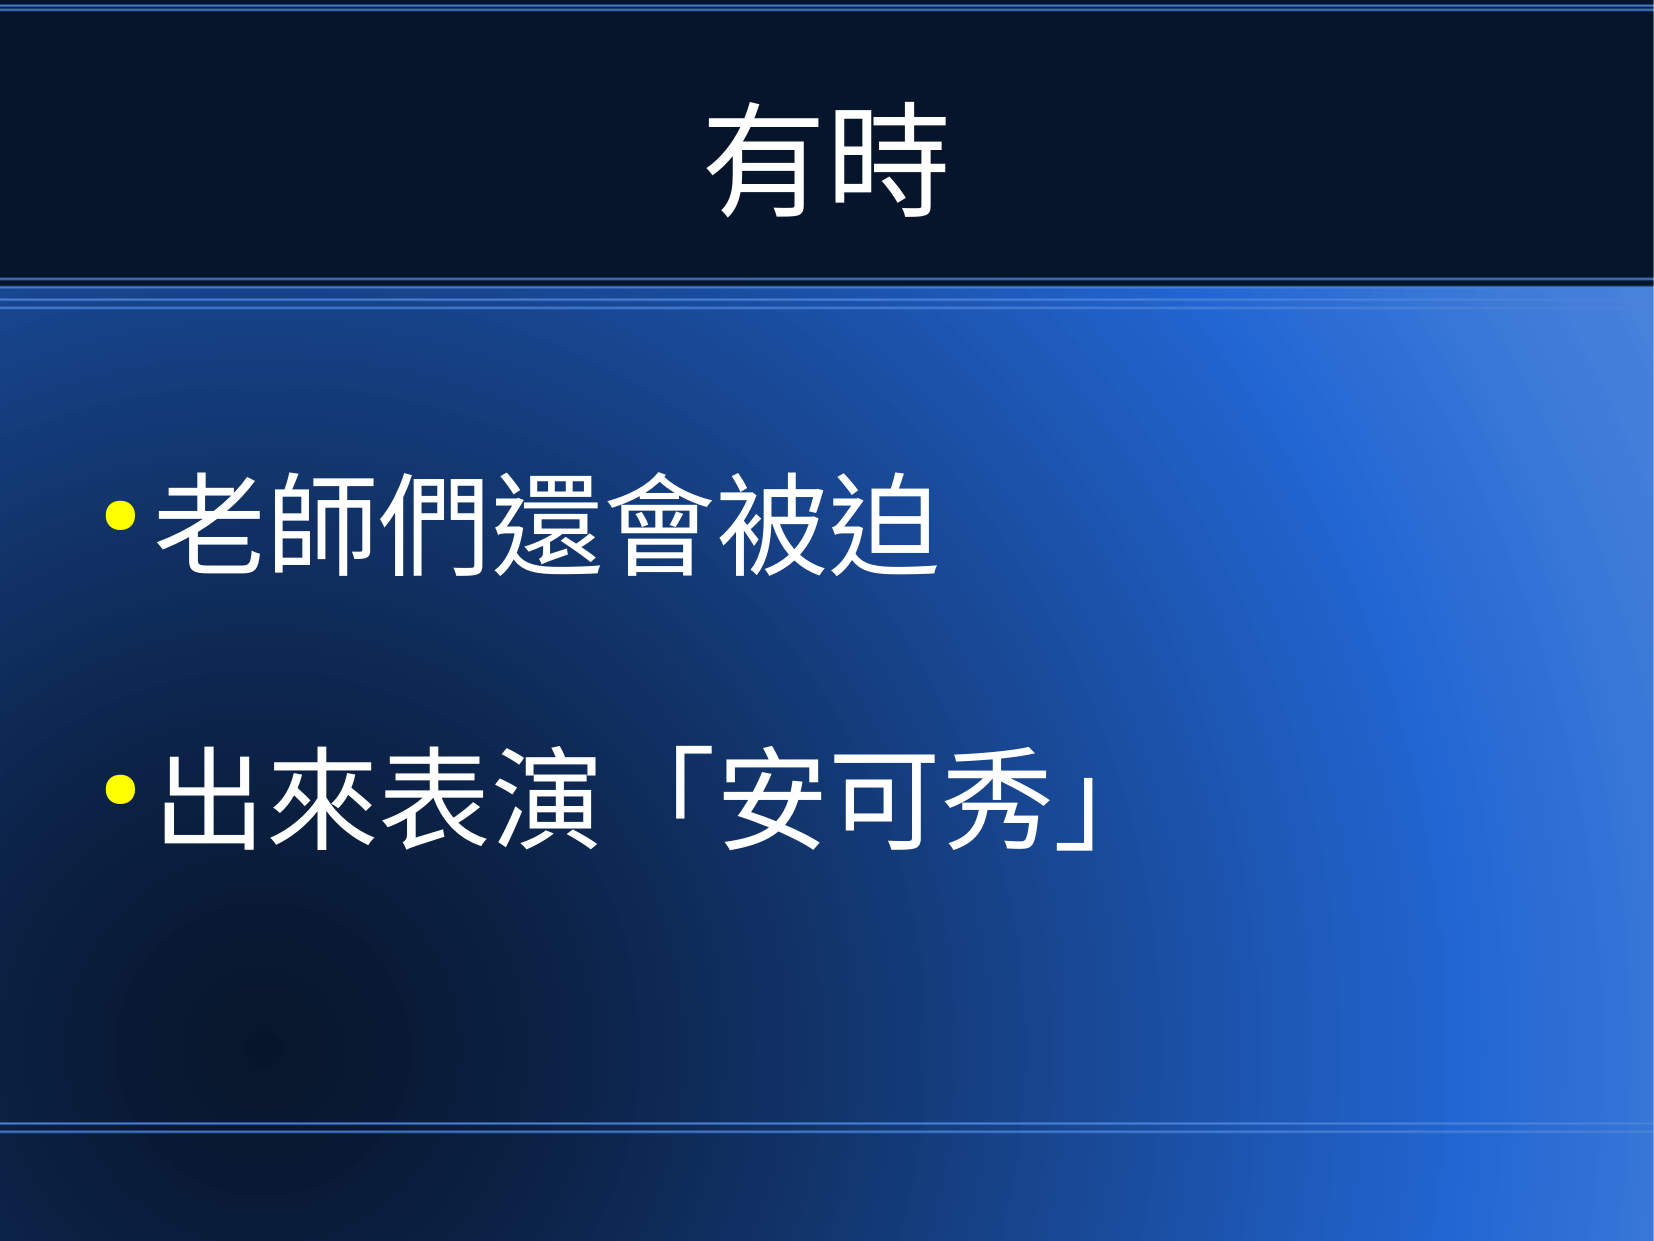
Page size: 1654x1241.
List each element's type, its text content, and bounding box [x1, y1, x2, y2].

picture [0, 0, 1654, 1241]
list 老師們還會被迫 出來表演「安可秀」 [82, 355, 1571, 1241]
title 有時 [82, 49, 1571, 257]
